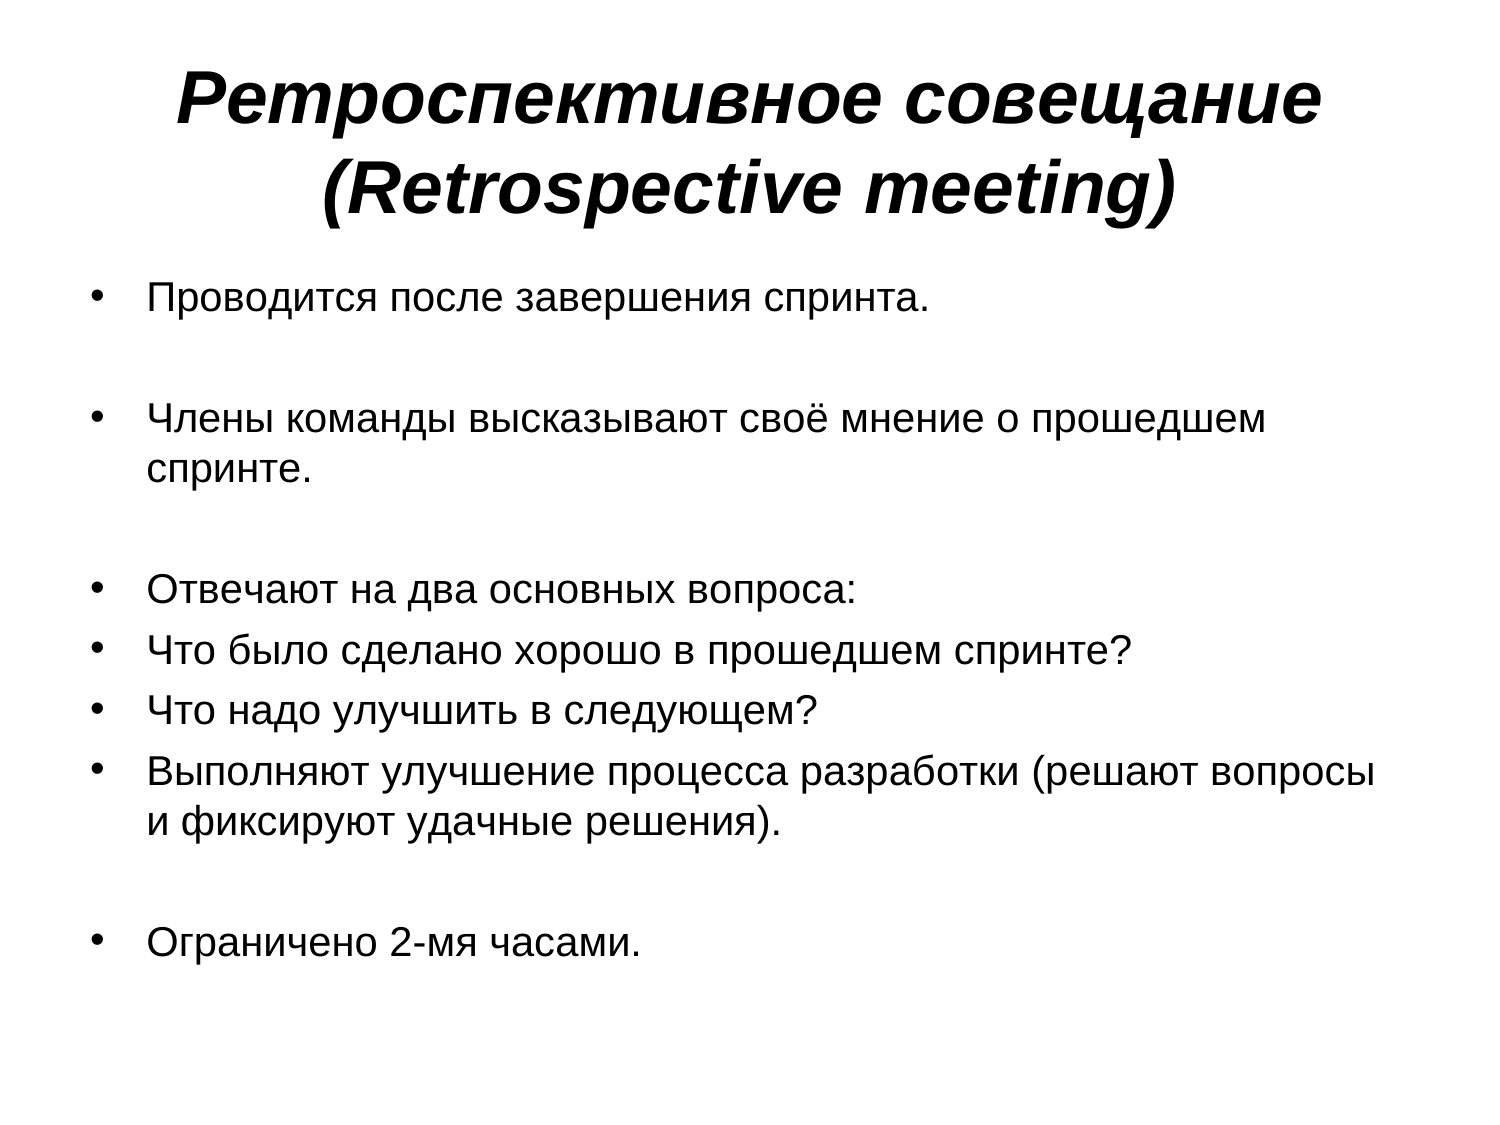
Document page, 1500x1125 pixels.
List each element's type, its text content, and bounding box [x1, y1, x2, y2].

list Проводится после завершения спринта. Члены команды высказывают своё мнение о прошедшем спринте. Отвечают на два основных вопроса: Что было сделано хорошо в прошедшем спринте? Что надо улучшить в следующем? Выполняют улучшение процесса разработки (решают вопросы и фиксируют удачные решения). Ограничено 2-мя часами. [75, 262, 1426, 1005]
title Ретроспективное совещание (Retrospective meeting) [75, 45, 1426, 233]
